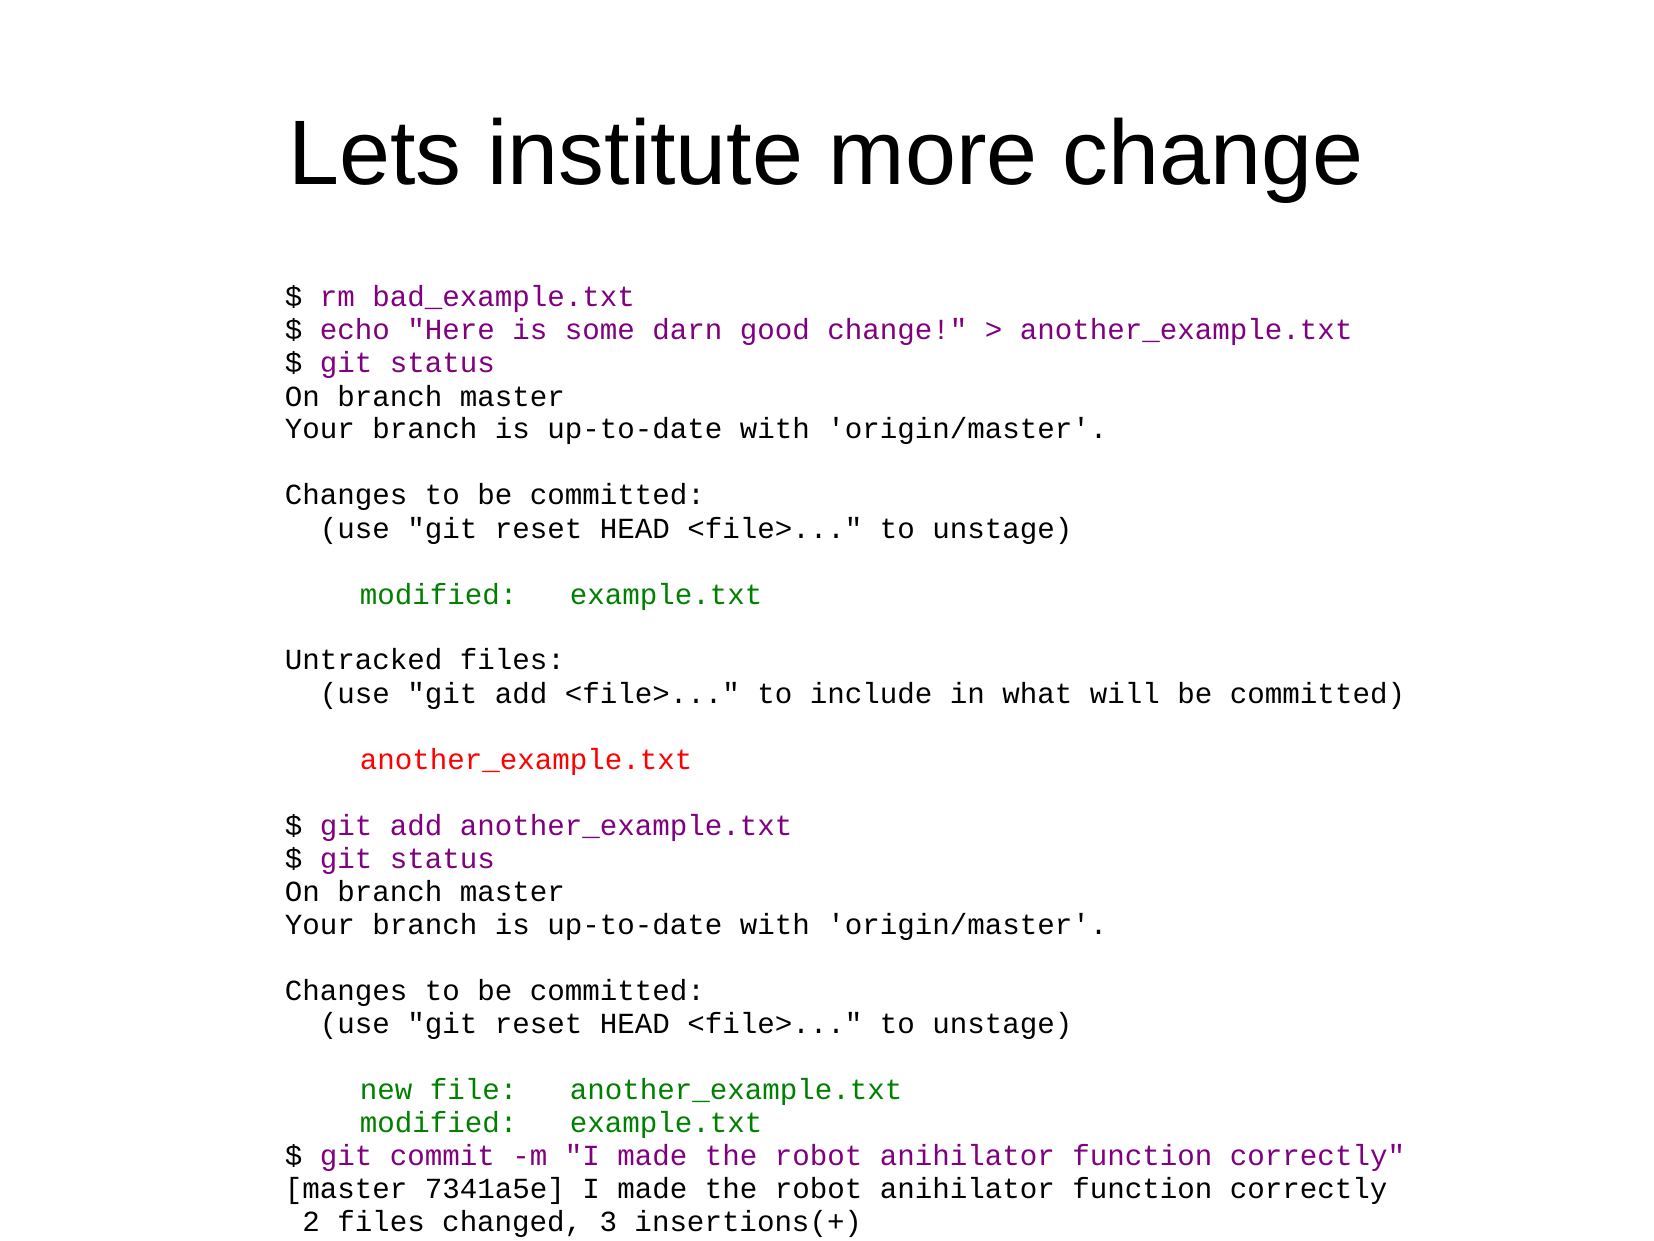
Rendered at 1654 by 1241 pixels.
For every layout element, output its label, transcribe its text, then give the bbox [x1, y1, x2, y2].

title Lets institute more change [82, 49, 1571, 257]
text_box $ rm bad_example.txt $ echo "Here is some darn good change!" > another_example.txt $ git status On branch master Your branch is up-to-date with 'origin/master'. Changes to be committed: (use "git reset HEAD <file>..." to unstage) modified: example.txt Untracked files: (use "git add <file>..." to include in what will be committed) another_example.txt $ git add another_example.txt $ git status On branch master Your branch is up-to-date with 'origin/master'. Changes to be committed: (use "git reset HEAD <file>..." to unstage) new file: another_example.txt modified: example.txt $ git commit -m "I made the robot anihilator function correctly" [master 7341a5e] I made the robot anihilator function correctly 2 files changed, 3 insertions(+) create mode 100644 example_1/another_example.txt [270, 275, 1570, 1241]
